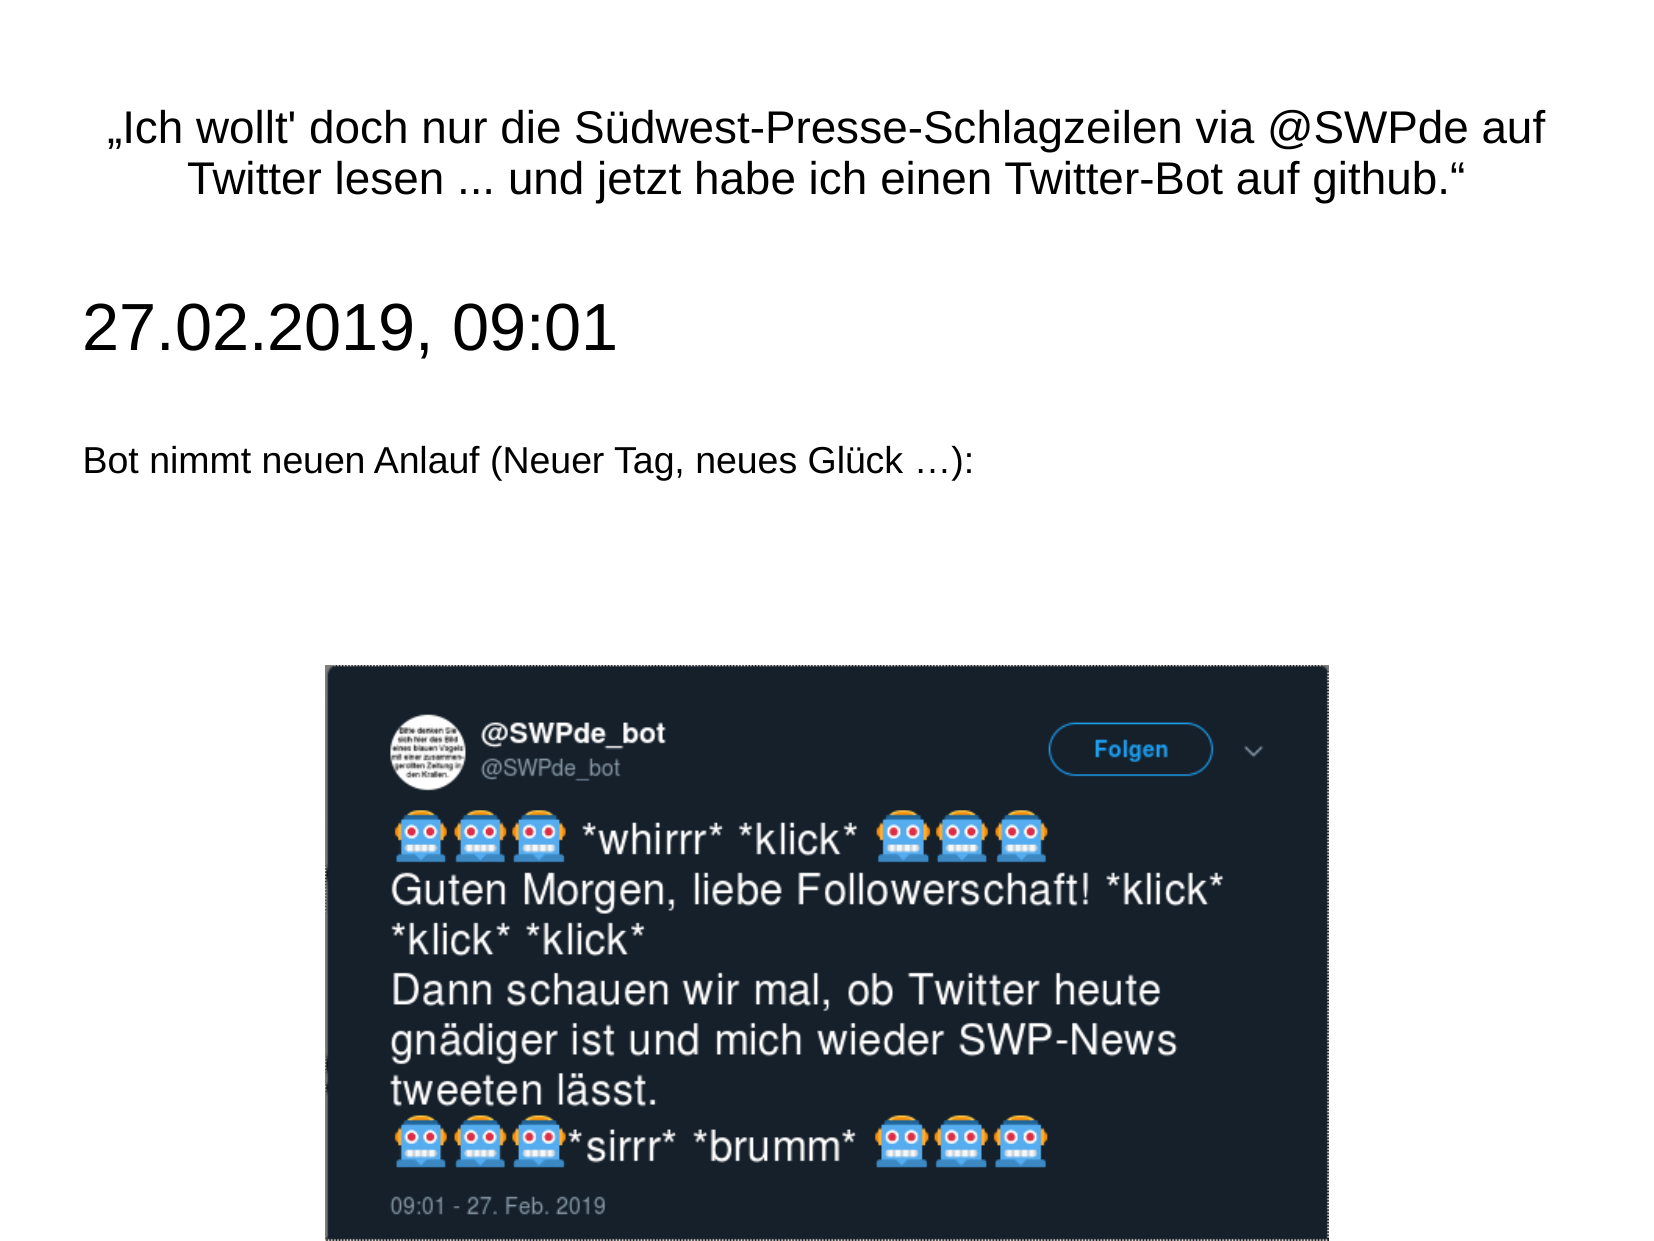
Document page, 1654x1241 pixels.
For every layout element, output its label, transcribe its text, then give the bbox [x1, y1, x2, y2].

subtitle 27.02.2019, 09:01 Bot nimmt neuen Anlauf (Neuer Tag, neues Glück …): [82, 290, 1571, 1010]
title „Ich wollt' doch nur die Südwest-Presse-Schlagzeilen via @SWPde auf Twitter lesen ... und jetzt habe ich einen Twitter-Bot auf github.“ [82, 49, 1571, 257]
picture [325, 665, 1329, 1241]
